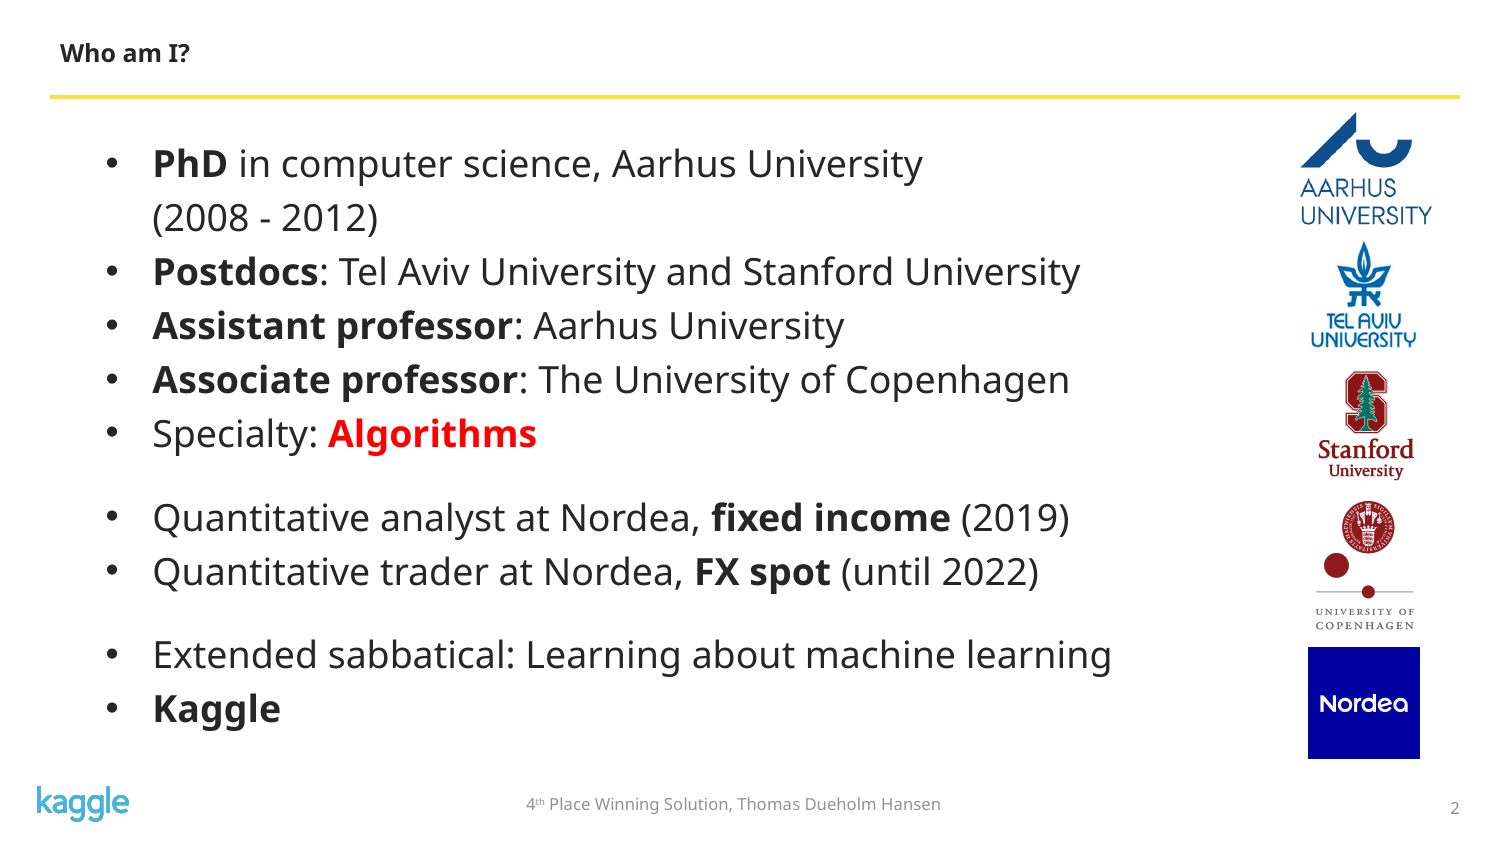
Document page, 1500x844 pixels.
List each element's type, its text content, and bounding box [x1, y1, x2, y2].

picture [1300, 112, 1432, 226]
slide_number <number> [1137, 786, 1475, 832]
text_box Who am I? [45, 30, 888, 116]
picture [1233, 238, 1497, 632]
picture [1308, 647, 1420, 759]
text_box PhD in computer science, Aarhus University (2008 - 2012) Postdocs: Tel Aviv University and Stanford University Assistant professor: Aarhus University Associate professor: The University of Copenhagen Specialty: Algorithms Quantitative analyst at Nordea, fixed income (2019) Quantitative trader at Nordea, FX spot (until 2022) Extended sabbatical: Learning about machine learning Kaggle [90, 123, 1143, 738]
picture [37, 786, 129, 822]
